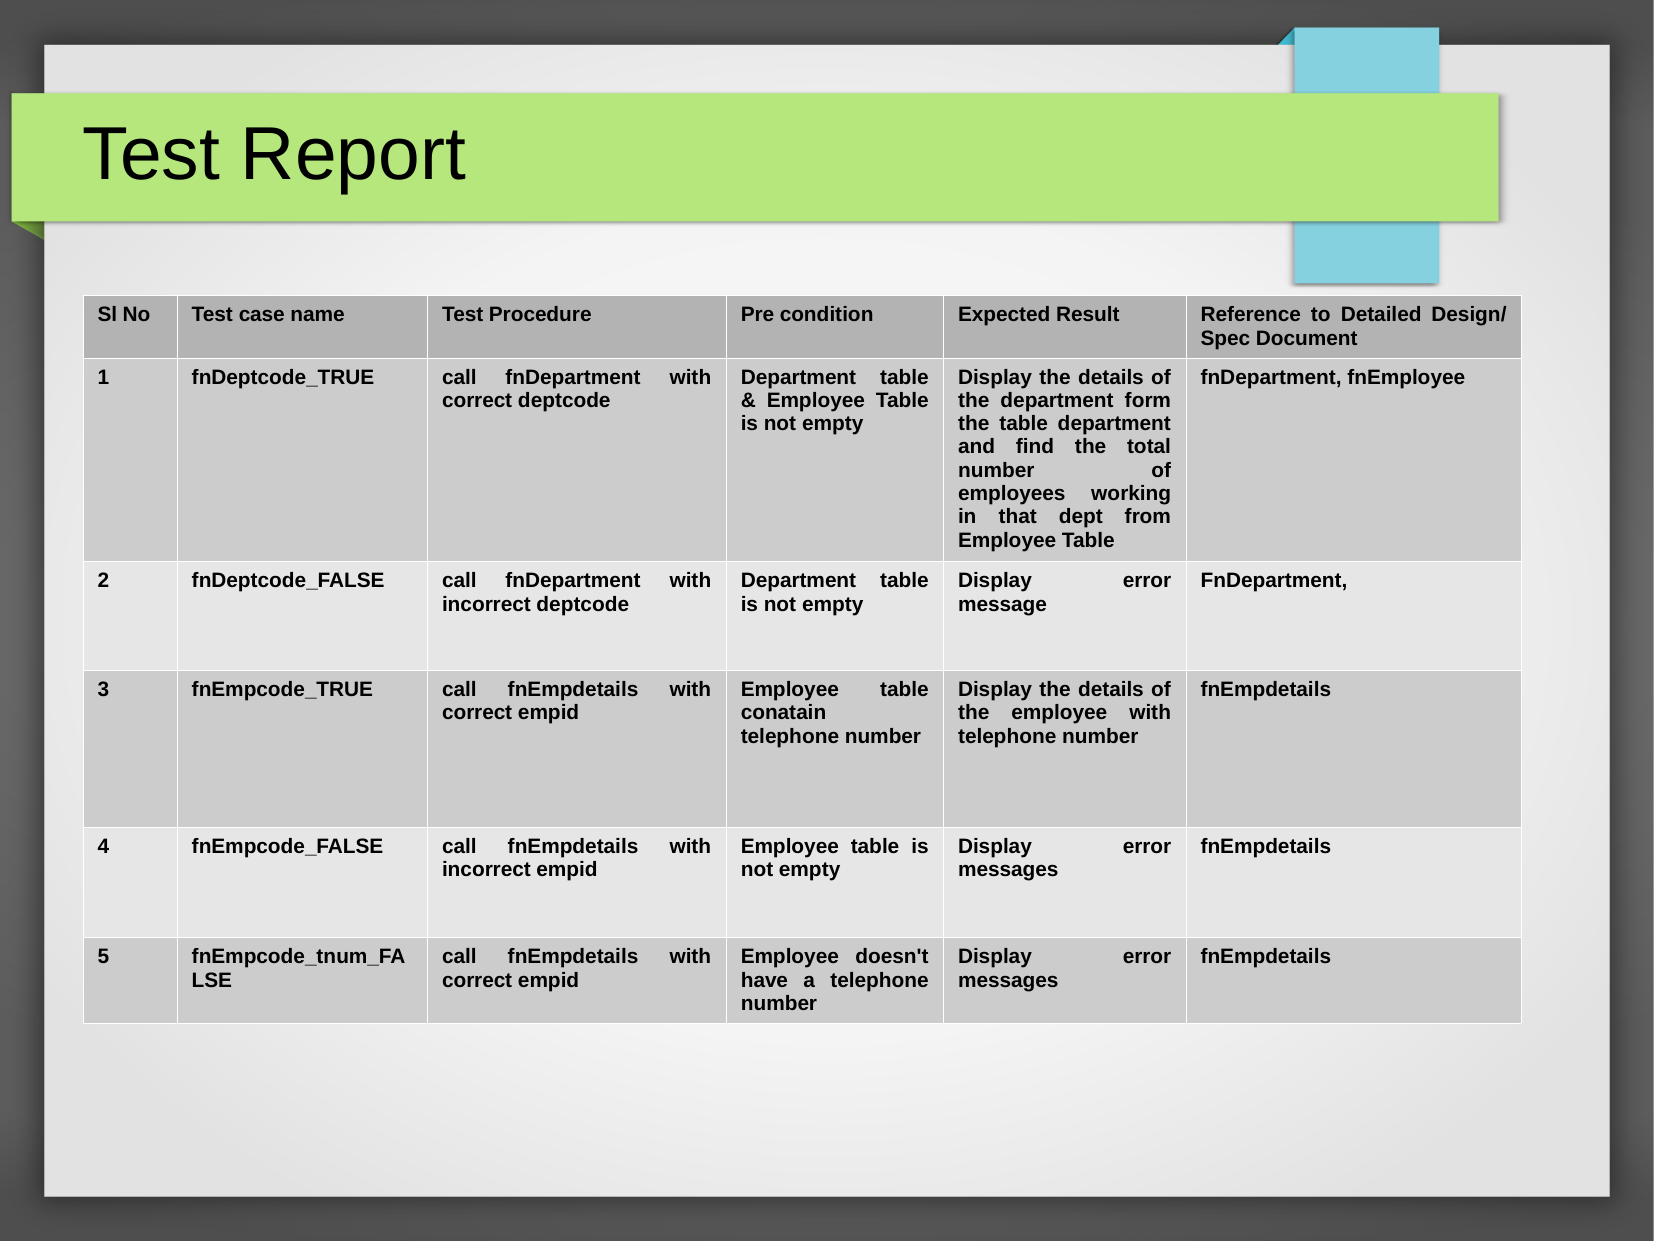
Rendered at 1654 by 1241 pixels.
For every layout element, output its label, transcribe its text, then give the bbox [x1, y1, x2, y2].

table_cell call fnEmpdetails with correct empid [428, 671, 726, 827]
table_cell Employee table is not empty [727, 828, 943, 937]
table_cell Department table & Employee Table is not empty [727, 359, 943, 561]
table_cell Display the details of the department form the table department and find the total number of employees working in that dept from Employee Table [944, 359, 1186, 561]
table_cell fnEmpcode_tnum_FALSE [178, 938, 427, 1023]
table_cell fnEmpcode_TRUE [178, 671, 427, 827]
table_cell fnDeptcode_TRUE [178, 359, 427, 561]
table_cell 5 [84, 938, 177, 1023]
table_cell call fnDepartment with correct deptcode [428, 359, 726, 561]
table_cell fnEmpdetails [1187, 938, 1521, 1023]
table_cell call fnEmpdetails with correct empid [428, 938, 726, 1023]
table_cell call fnEmpdetails with incorrect empid [428, 828, 726, 937]
table_cell 4 [84, 828, 177, 937]
table_cell Department table is not empty [727, 562, 943, 670]
table_cell fnDepartment, fnEmployee [1187, 359, 1521, 561]
title Test Report [82, 94, 1264, 213]
table_header Expected Result [944, 296, 1186, 358]
table_cell Employee doesn't have a telephone number [727, 938, 943, 1023]
table_cell Display error messages [944, 938, 1186, 1023]
table_cell Display error message [944, 562, 1186, 670]
table_header Sl No [84, 296, 177, 358]
table_header Reference to Detailed Design/ Spec Document [1187, 296, 1521, 358]
table_header Pre condition [727, 296, 943, 358]
table_cell Display the details of the employee with telephone number [944, 671, 1186, 827]
table_cell fnEmpdetails [1187, 828, 1521, 937]
table_cell Employee table conatain telephone number [727, 671, 943, 827]
table_header Test case name [178, 296, 427, 358]
table_cell call fnDepartment with incorrect deptcode [428, 562, 726, 670]
table_cell Display error messages [944, 828, 1186, 937]
table_cell 2 [84, 562, 177, 670]
table_cell 3 [84, 671, 177, 827]
table_cell fnEmpcode_FALSE [178, 828, 427, 937]
table_cell fnDeptcode_FALSE [178, 562, 427, 670]
table_cell fnEmpdetails [1187, 671, 1521, 827]
table_cell 1 [84, 359, 177, 561]
table_header Test Procedure [428, 296, 726, 358]
picture [0, 0, 1654, 1241]
table_cell FnDepartment, [1187, 562, 1521, 670]
